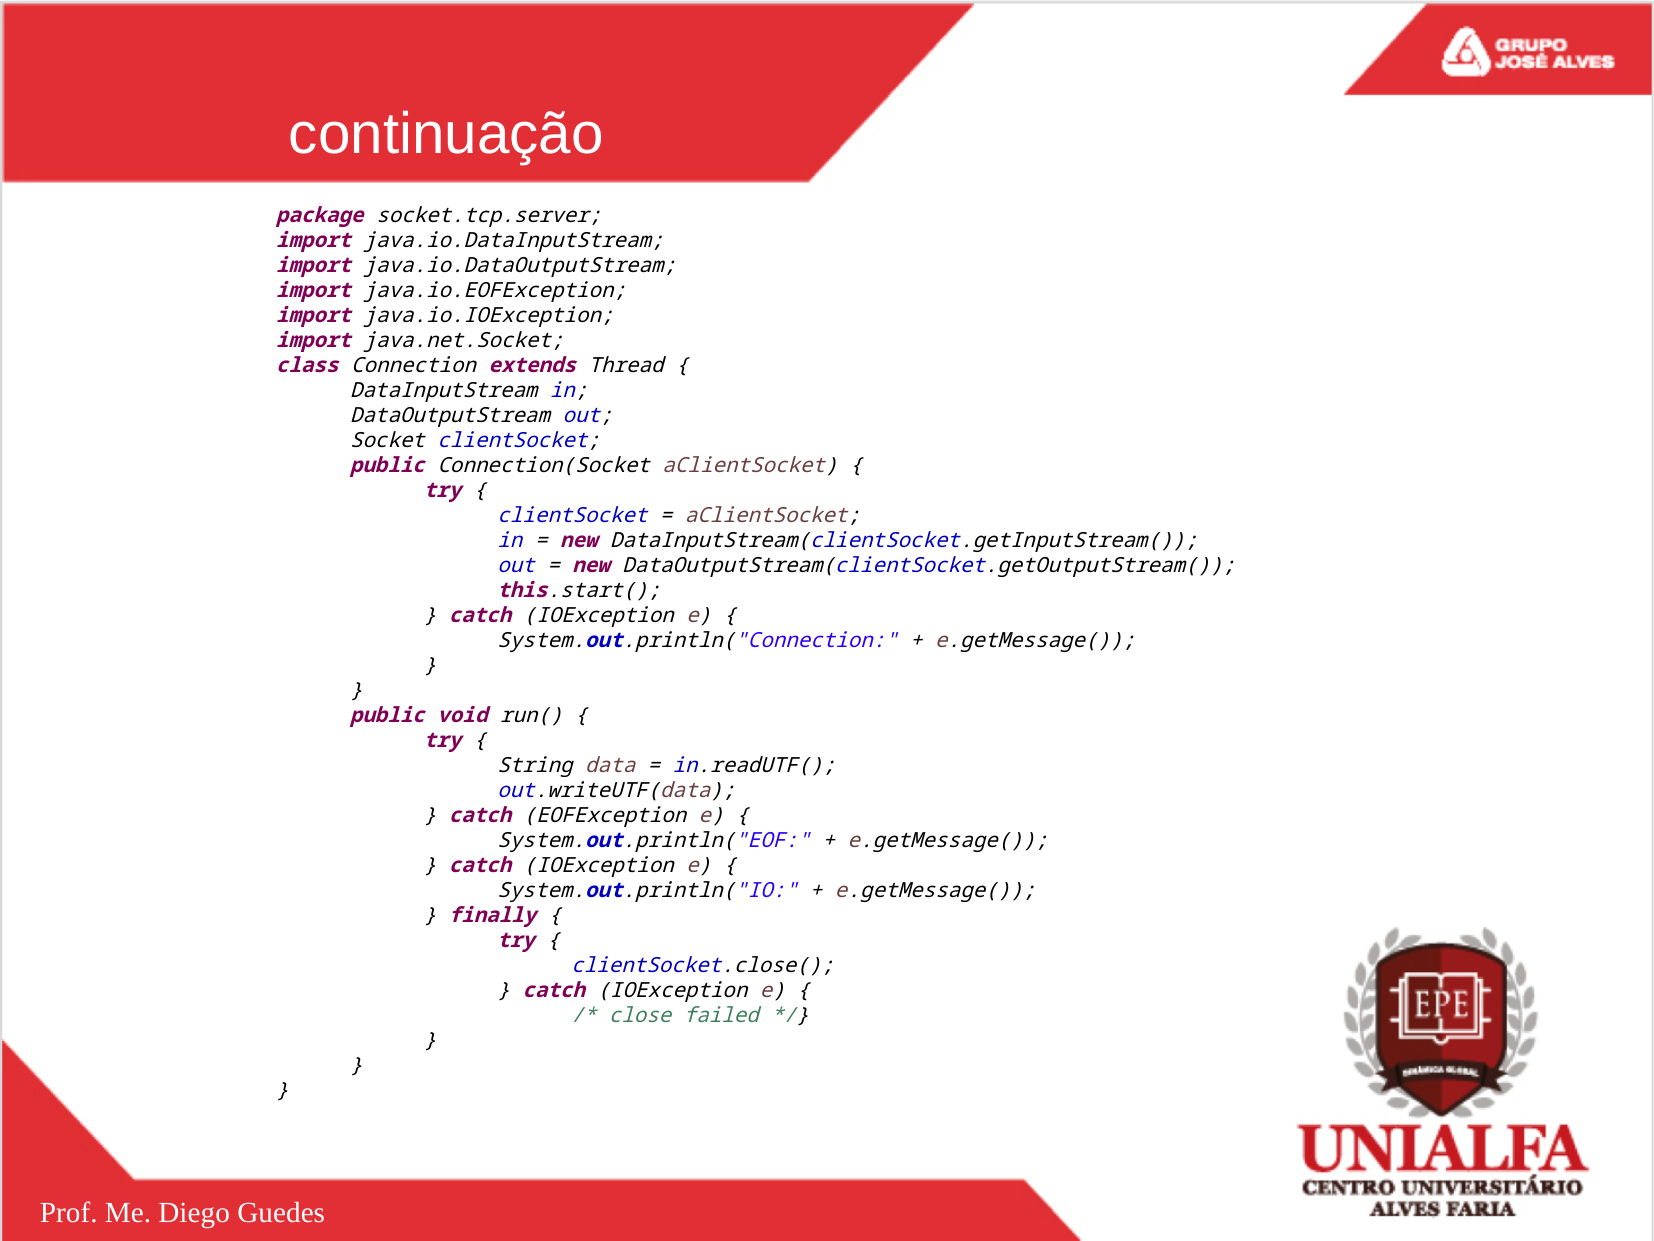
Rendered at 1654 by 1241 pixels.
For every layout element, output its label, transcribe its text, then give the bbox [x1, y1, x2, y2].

picture [0, 0, 1654, 1241]
text_box package socket.tcp.server; import java.io.DataInputStream; import java.io.DataOutputStream; import java.io.EOFException; import java.io.IOException; import java.net.Socket; class Connection extends Thread { DataInputStream in; DataOutputStream out; Socket clientSocket; public Connection(Socket aClientSocket) { try { clientSocket = aClientSocket; in = new DataInputStream(clientSocket.getInputStream()); out = new DataOutputStream(clientSocket.getOutputStream()); this.start(); } catch (IOException e) { System.out.println("Connection:" + e.getMessage()); } } public void run() { try { String data = in.readUTF(); out.writeUTF(data); } catch (EOFException e) { System.out.println("EOF:" + e.getMessage()); } catch (IOException e) { System.out.println("IO:" + e.getMessage()); } finally { try { clientSocket.close(); } catch (IOException e) { /* close failed */} } } } [276, 202, 1242, 1102]
title continuação [72, 23, 808, 174]
